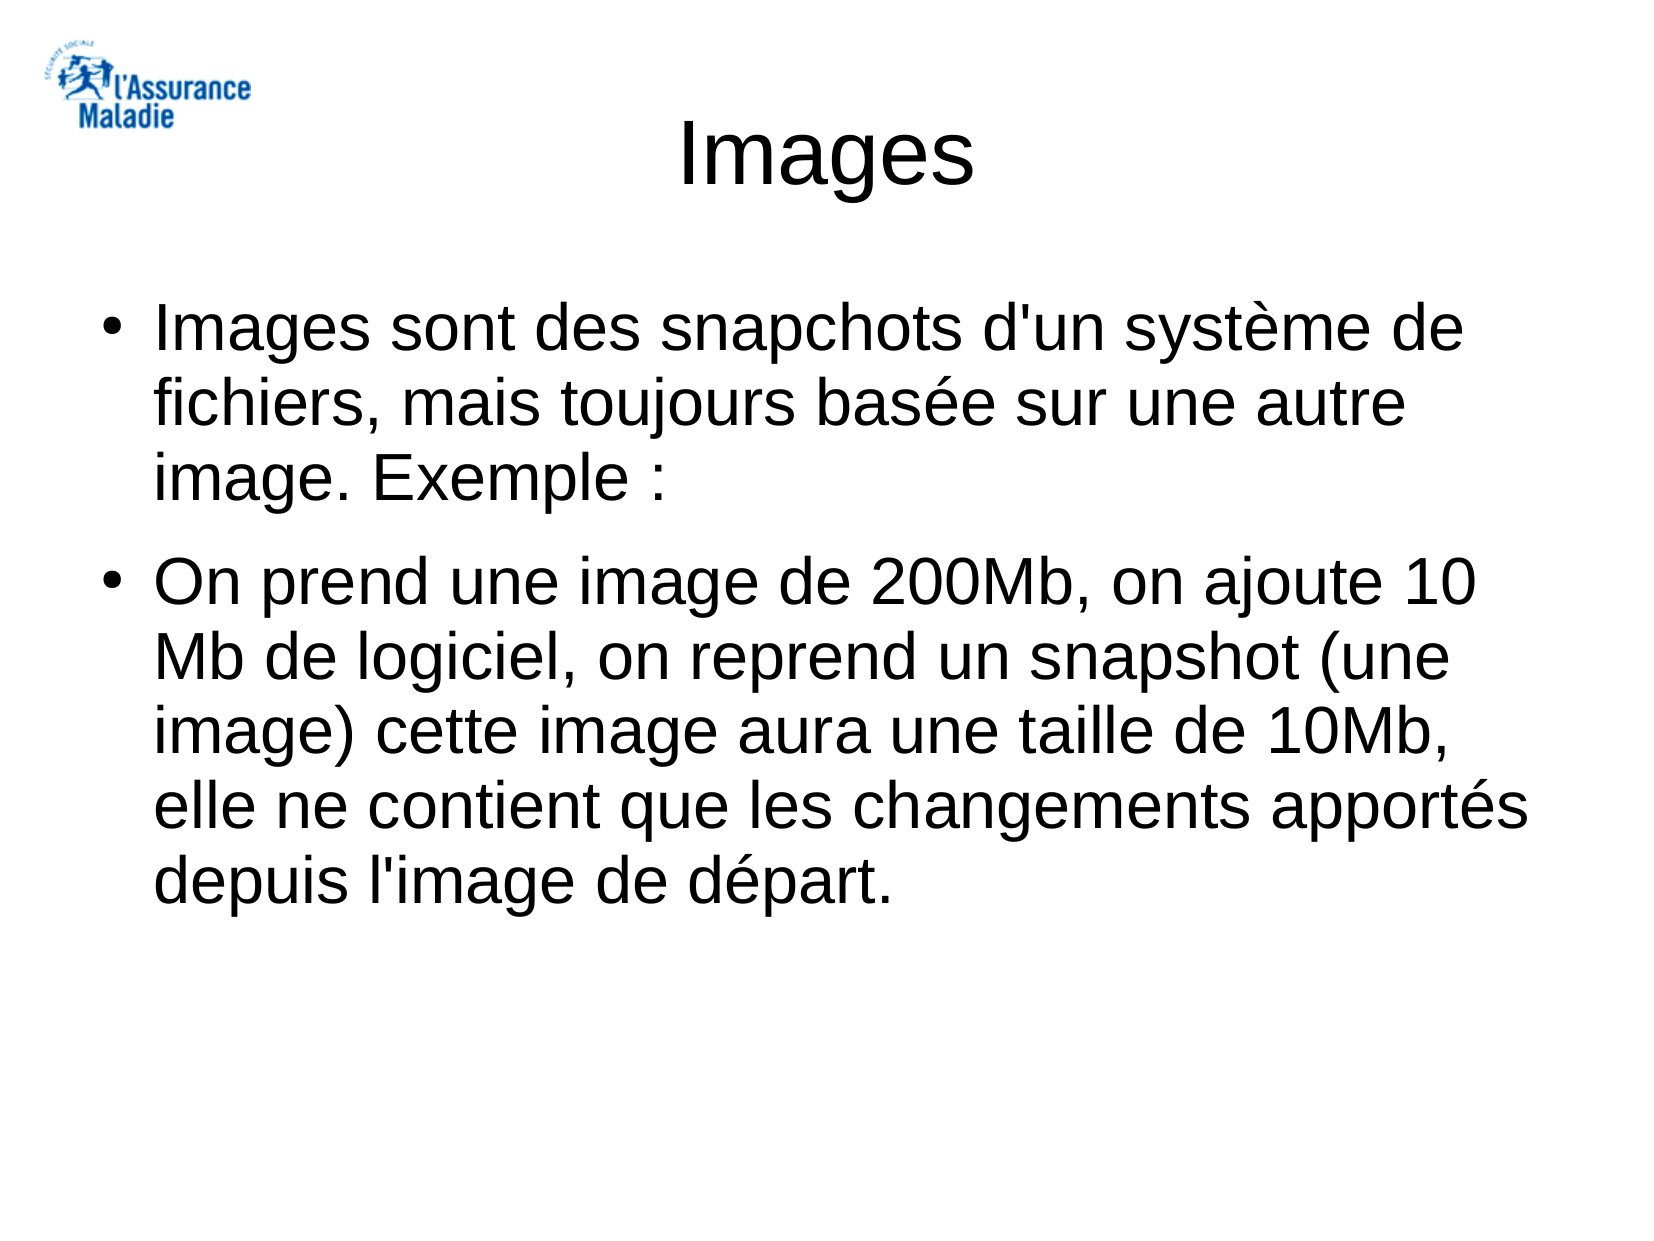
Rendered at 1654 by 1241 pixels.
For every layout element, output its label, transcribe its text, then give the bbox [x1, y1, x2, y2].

list Images sont des snapchots d'un système de fichiers, mais toujours basée sur une autre image. Exemple : On prend une image de 200Mb, on ajoute 10 Mb de logiciel, on reprend un snapshot (une image) cette image aura une taille de 10Mb, elle ne contient que les changements apportés depuis l'image de départ. [82, 290, 1571, 1010]
title Images [82, 49, 1571, 257]
picture [23, 36, 251, 130]
